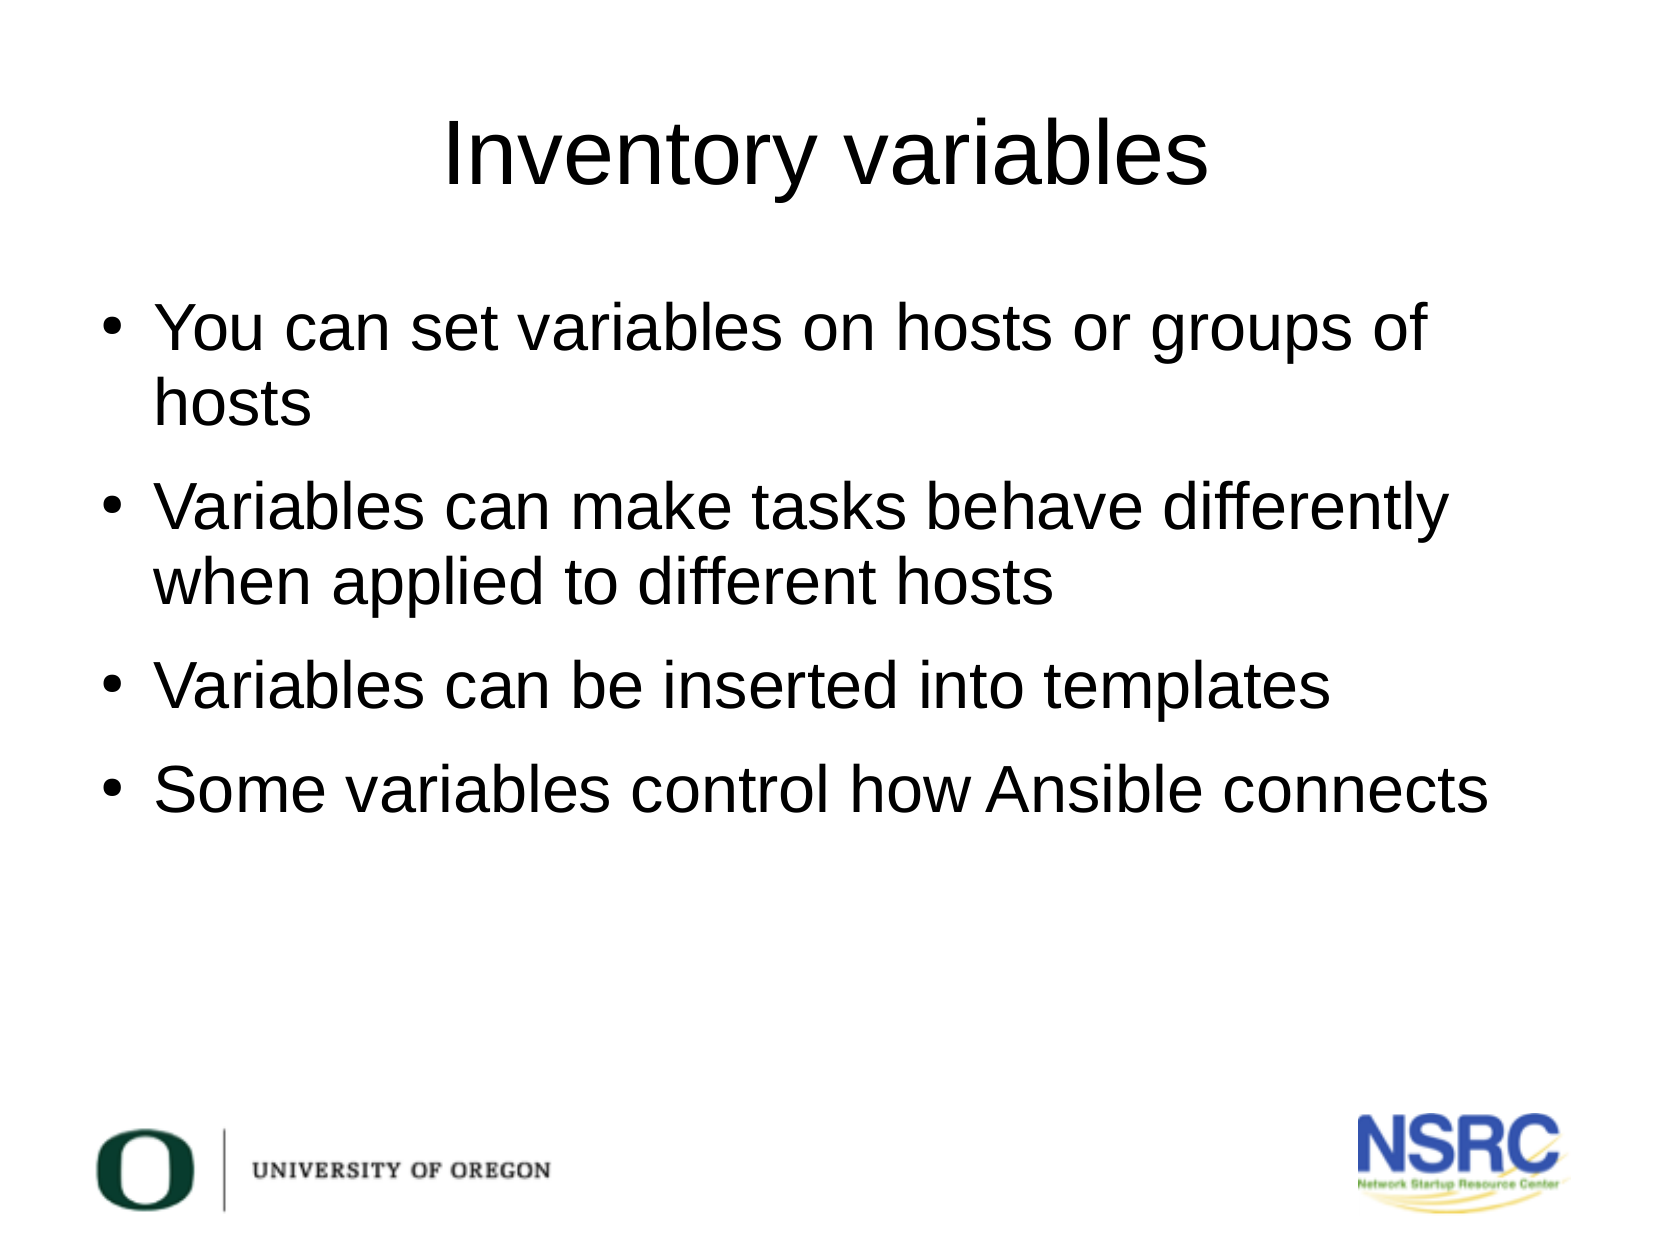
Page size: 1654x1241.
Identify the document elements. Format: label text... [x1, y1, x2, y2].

list You can set variables on hosts or groups of hosts Variables can make tasks behave differently when applied to different hosts Variables can be inserted into templates Some variables control how Ansible connects [82, 290, 1571, 1010]
picture [82, 1125, 566, 1216]
picture [1358, 1113, 1571, 1216]
title Inventory variables [82, 49, 1571, 257]
